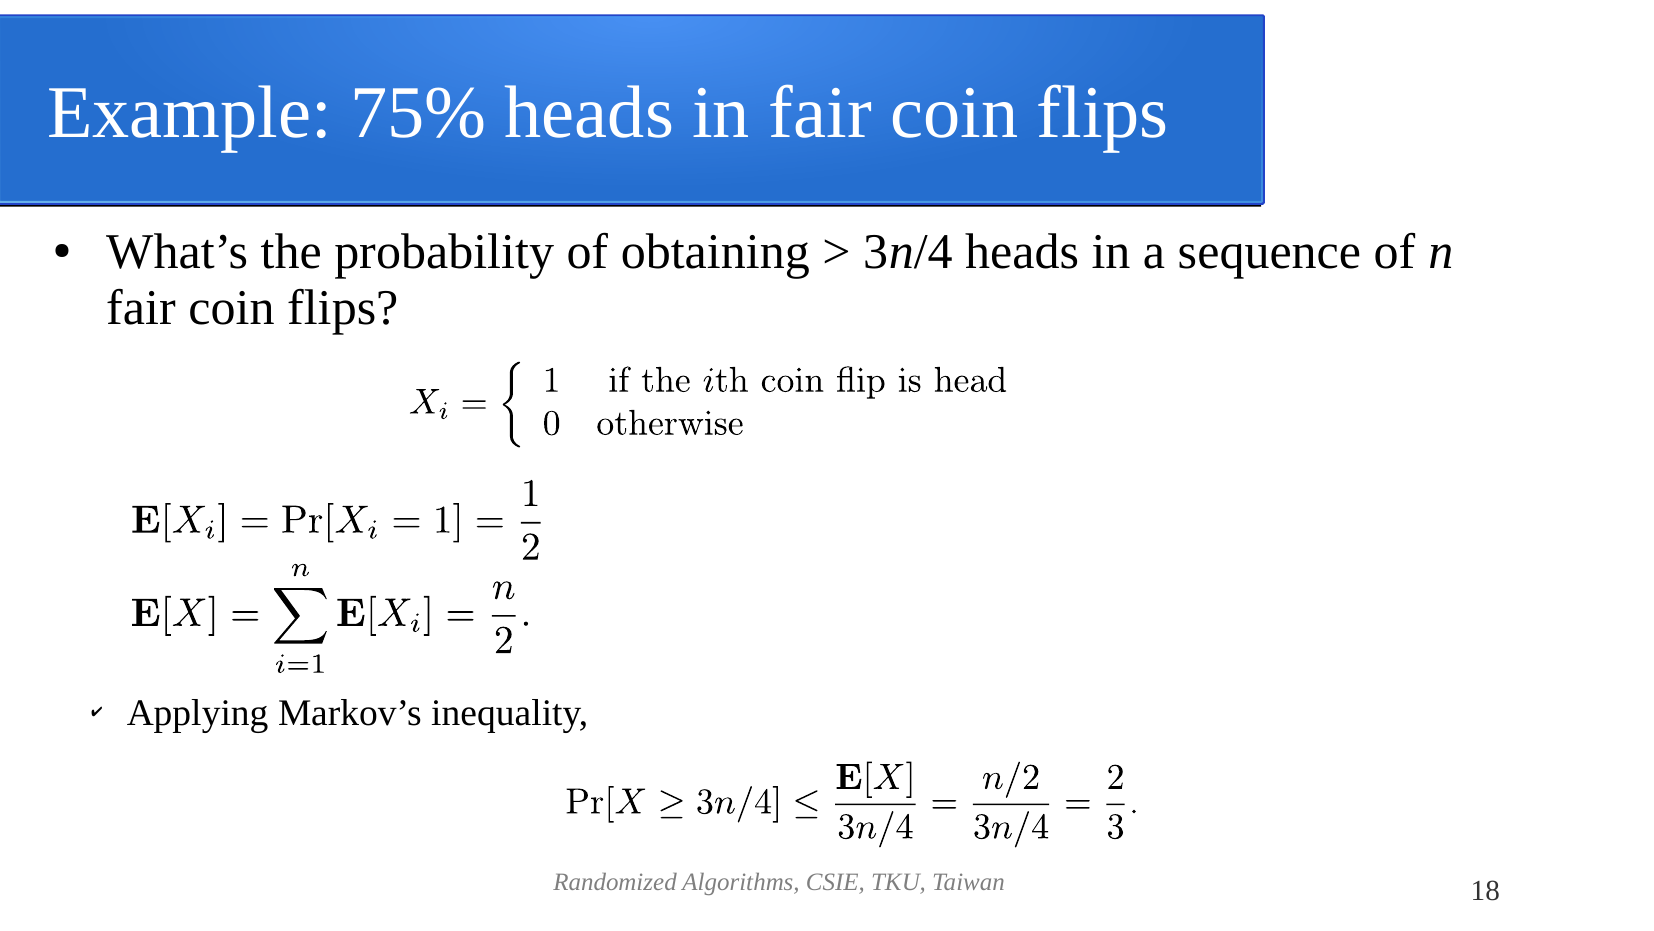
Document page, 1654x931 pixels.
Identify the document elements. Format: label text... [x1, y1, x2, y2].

picture [407, 360, 1008, 449]
title Example: 75% heads in fair coin flips [47, 35, 1199, 189]
picture [563, 760, 1138, 849]
text_box Applying Markov’s inequality, [76, 685, 680, 745]
list What’s the probability of obtaining > 3n/4 heads in a sequence of n fair coin flips? [35, 224, 1524, 764]
picture [129, 478, 543, 675]
